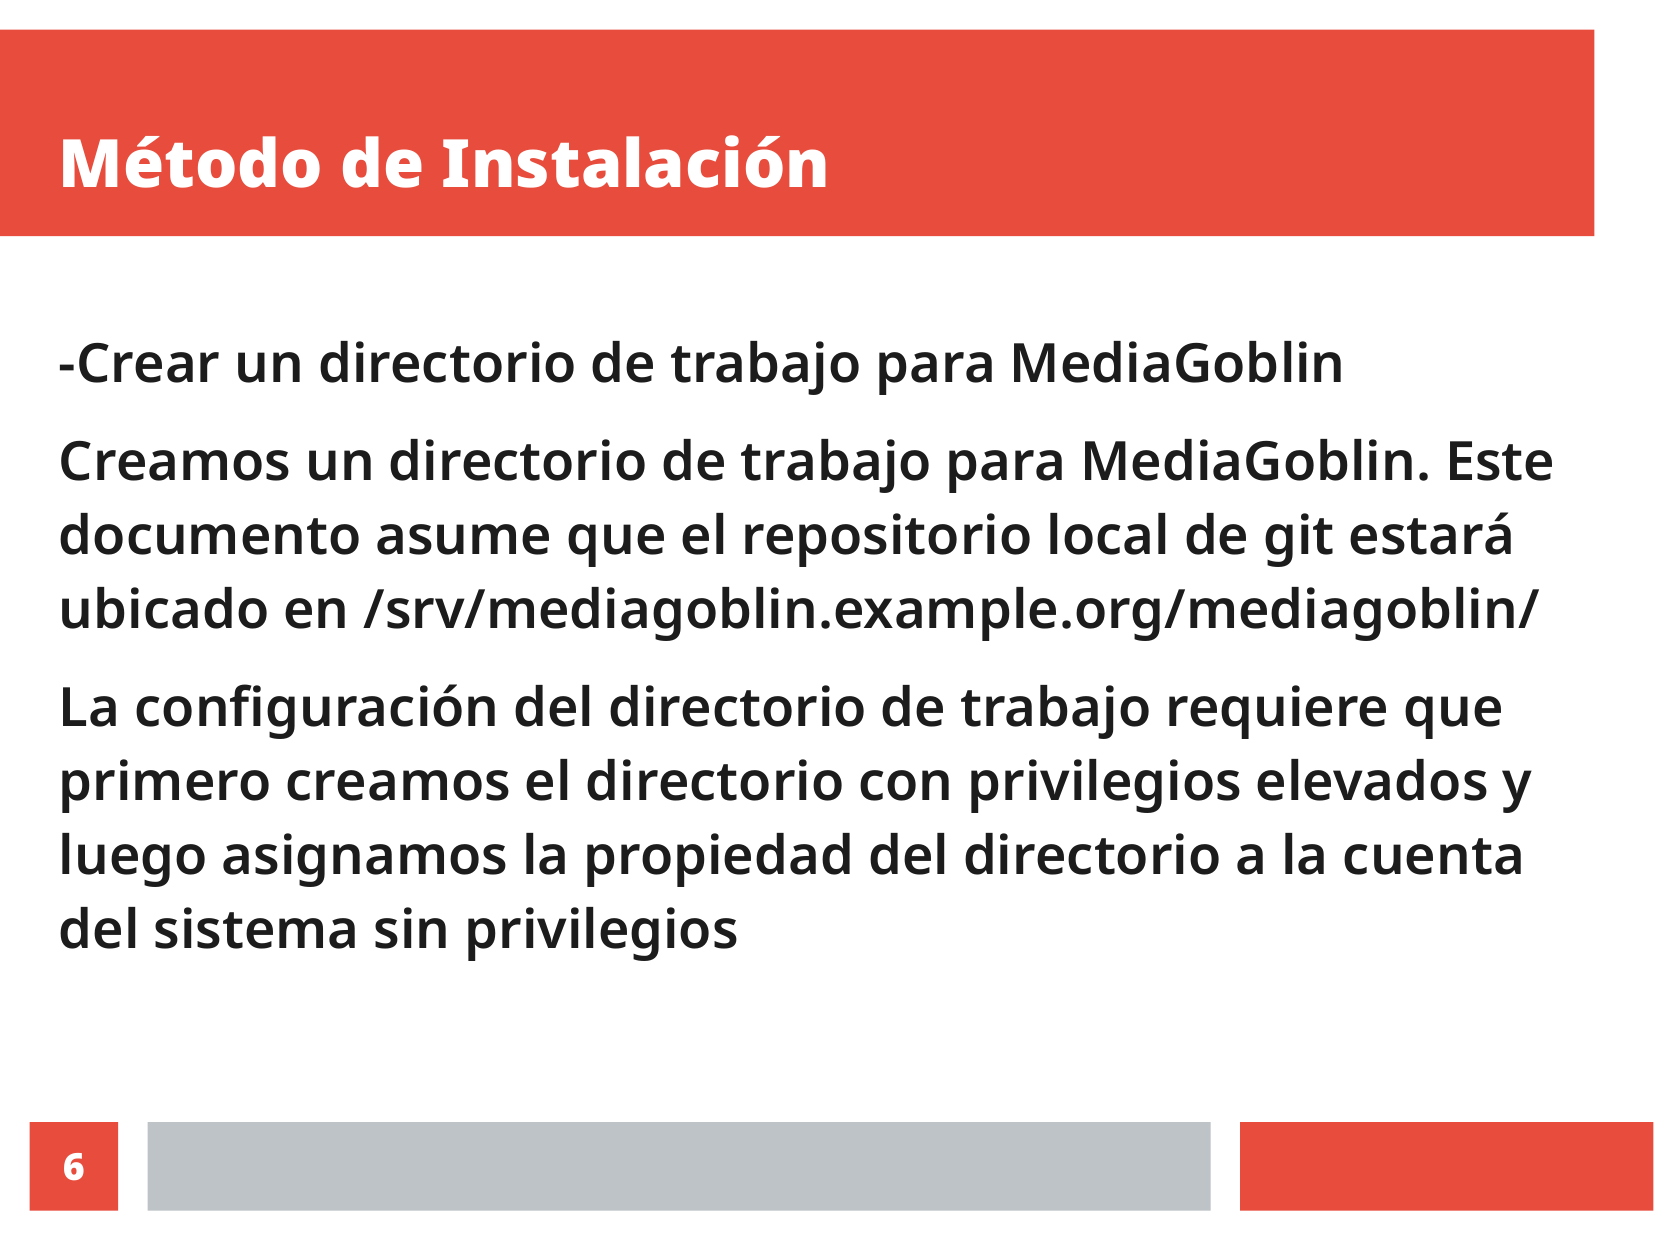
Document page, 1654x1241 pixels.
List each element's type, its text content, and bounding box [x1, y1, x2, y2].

list -Crear un directorio de trabajo para MediaGoblin Creamos un directorio de trabajo para MediaGoblin. Este documento asume que el repositorio local de git estará ubicado en /srv/mediagoblin.example.org/mediagoblin/ La configuración del directorio de trabajo requiere que primero creamos el directorio con privilegios elevados y luego asignamos la propiedad del directorio a la cuenta del sistema sin privilegios [59, 324, 1565, 1093]
title Método de Instalación [59, 59, 1595, 207]
